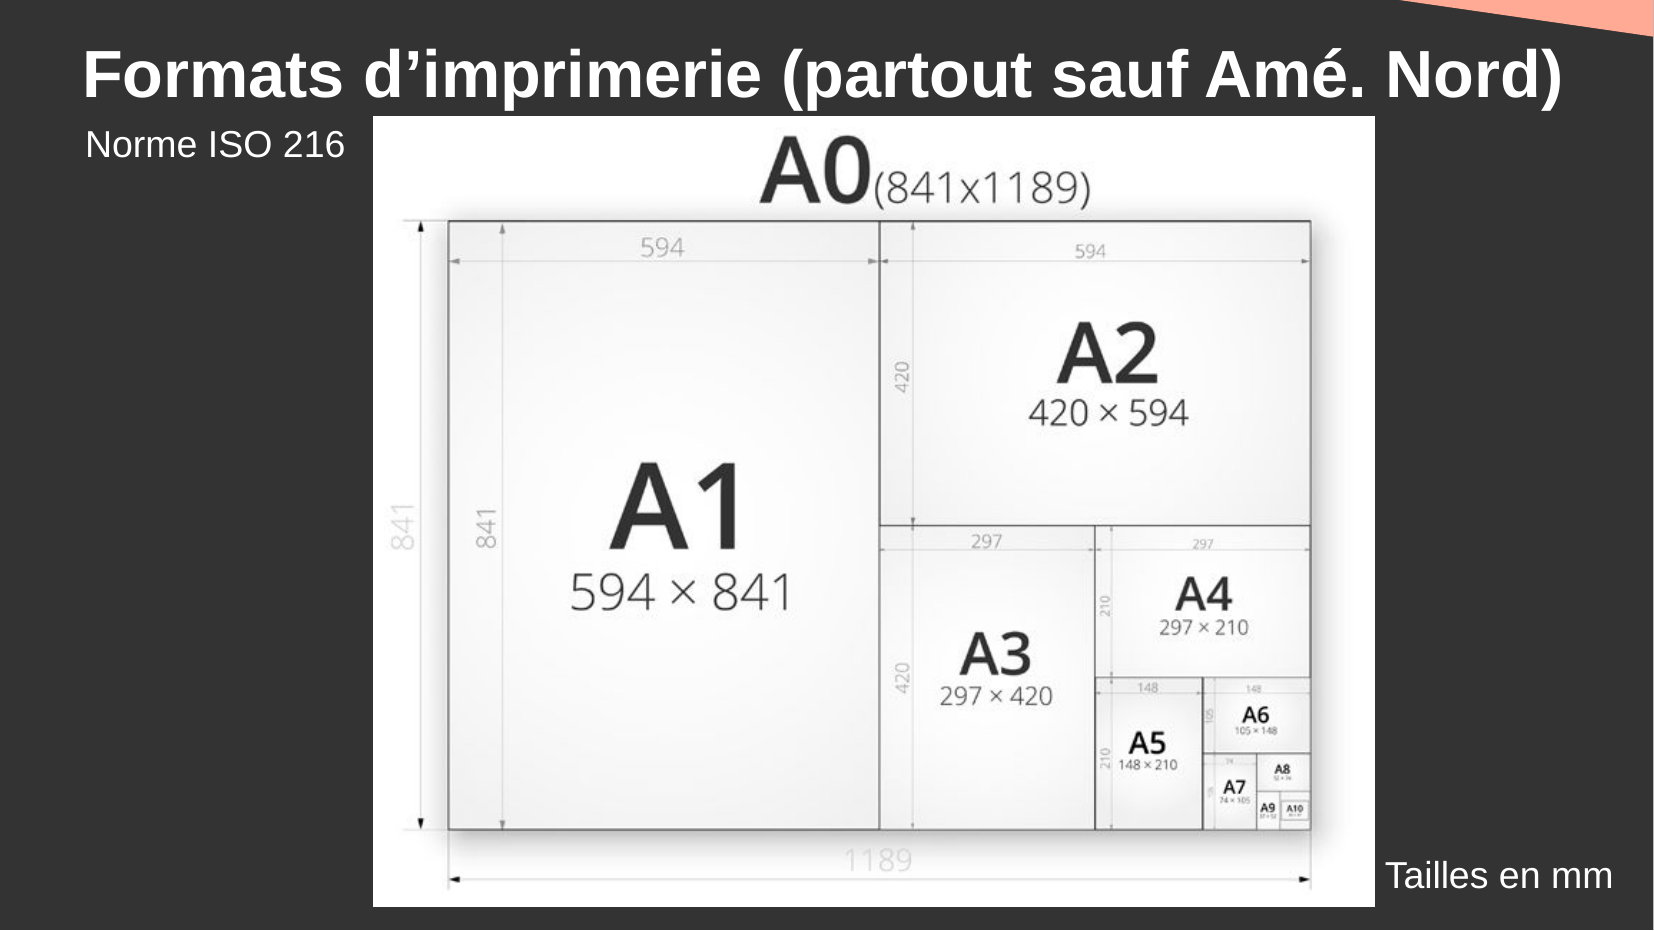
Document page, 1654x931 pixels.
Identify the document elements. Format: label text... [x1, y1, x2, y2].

picture [373, 116, 1375, 907]
text_box Norme ISO 216 [70, 116, 366, 176]
text_box [1399, 0, 1654, 37]
title Formats d’imprimerie (partout sauf Amé. Nord) [82, 37, 1571, 122]
text_box Tailles en mm [1370, 847, 1654, 907]
